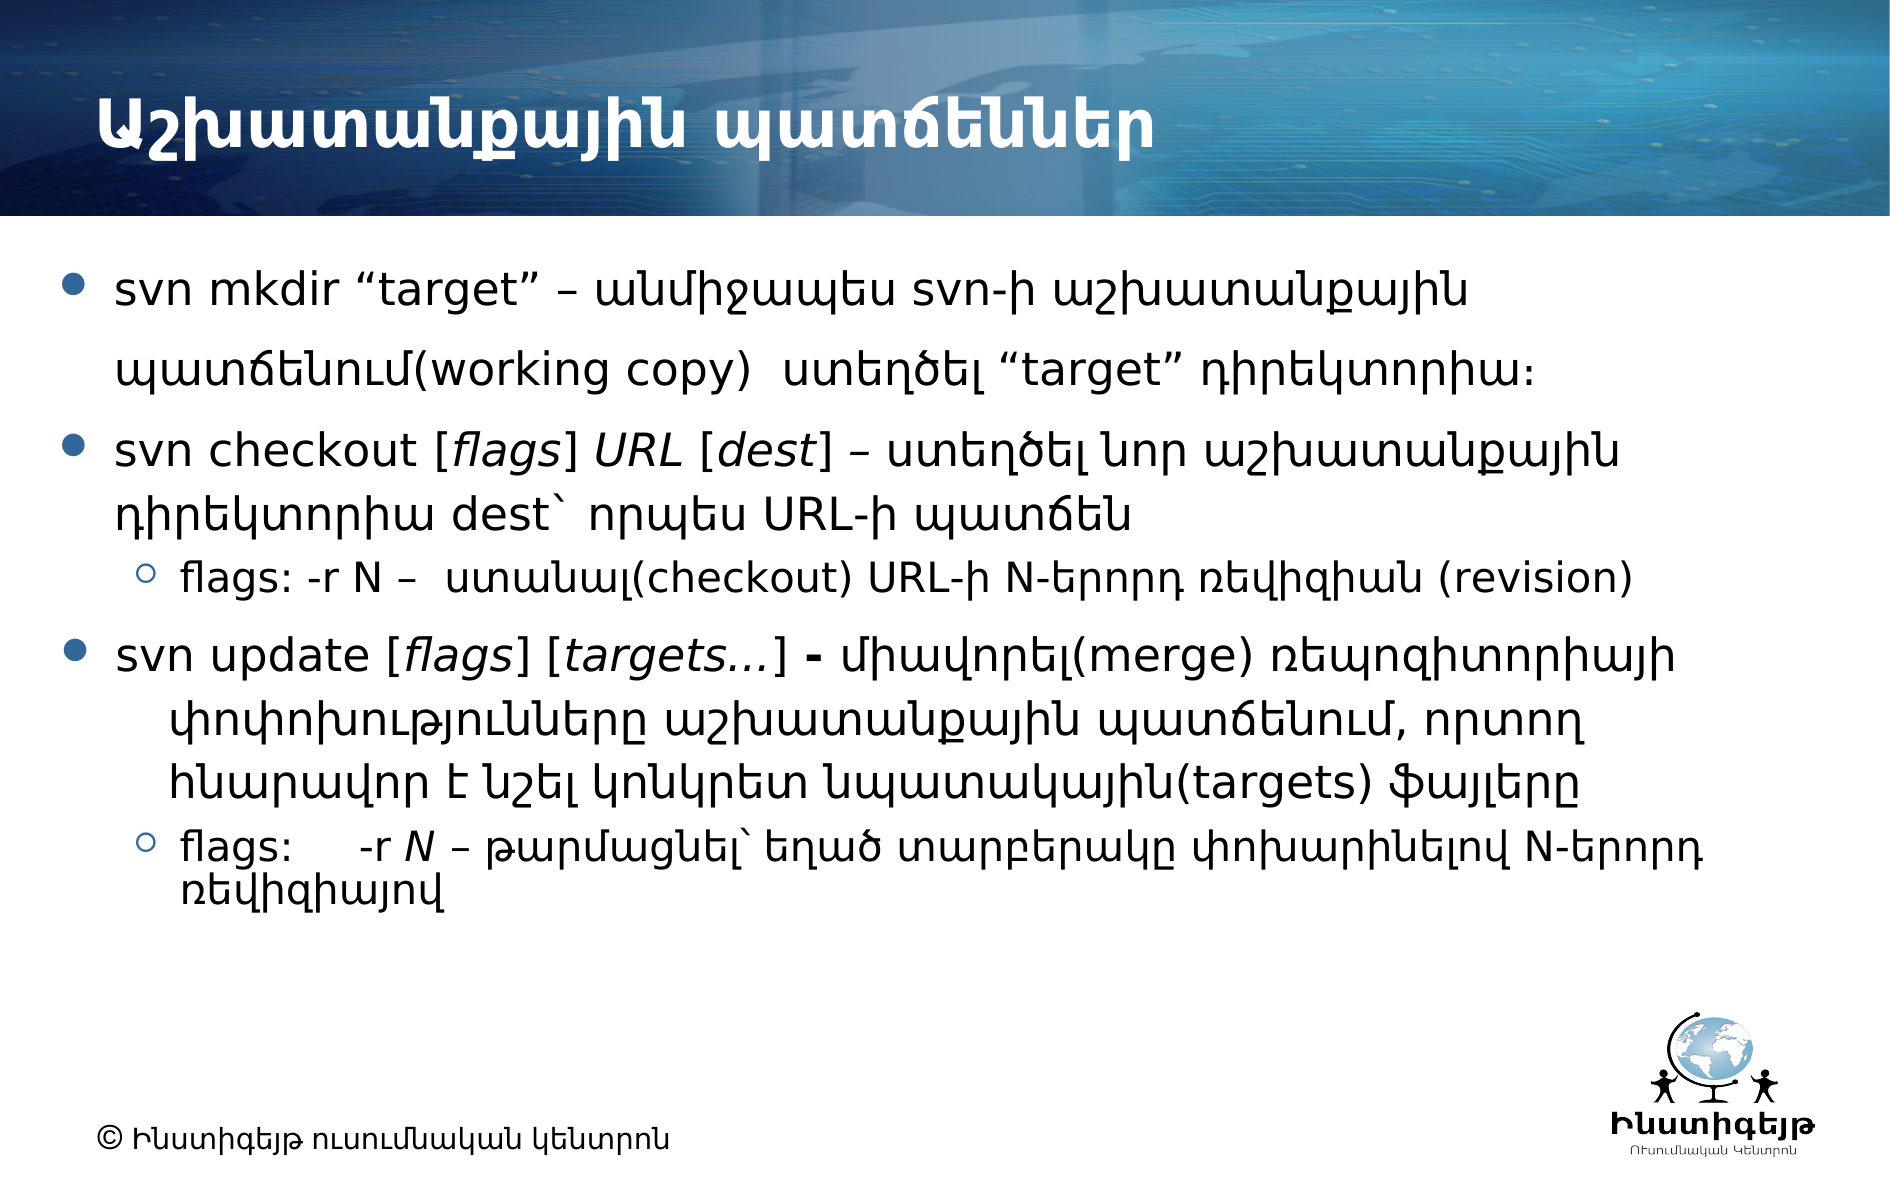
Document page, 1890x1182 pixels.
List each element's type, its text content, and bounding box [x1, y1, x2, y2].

picture [0, 0, 1890, 216]
list svn mkdir “target” – անմիջապես svn-ի աշխատանքային պատճենում(working copy) ստեղծել “target” դիրեկտորիա։ svn checkout [flags] URL [dest] – ստեղծել նոր աշխատանքային դիրեկտորիա dest` որպես URL-ի պատճեն flags: -r N – ստանալ(checkout) URL-ի N-երորդ ռեվիզիան (revision) svn update [flags] [targets...] - միավորել(merge) ռեպոզիտորիայի փոփոխությունները աշխատանքային պատճենում, որտող հնարավոր է նշել կոնկրետ նպատակային(targets) ֆայլերը flags: -r N – թարմացնել՝ եղած տարբերակը փոխարինելով N-երորդ ռեվիզիայով [59, 236, 1831, 1001]
title Աշխատանքային պատճեններ [94, 54, 1793, 210]
picture [1612, 1012, 1815, 1157]
